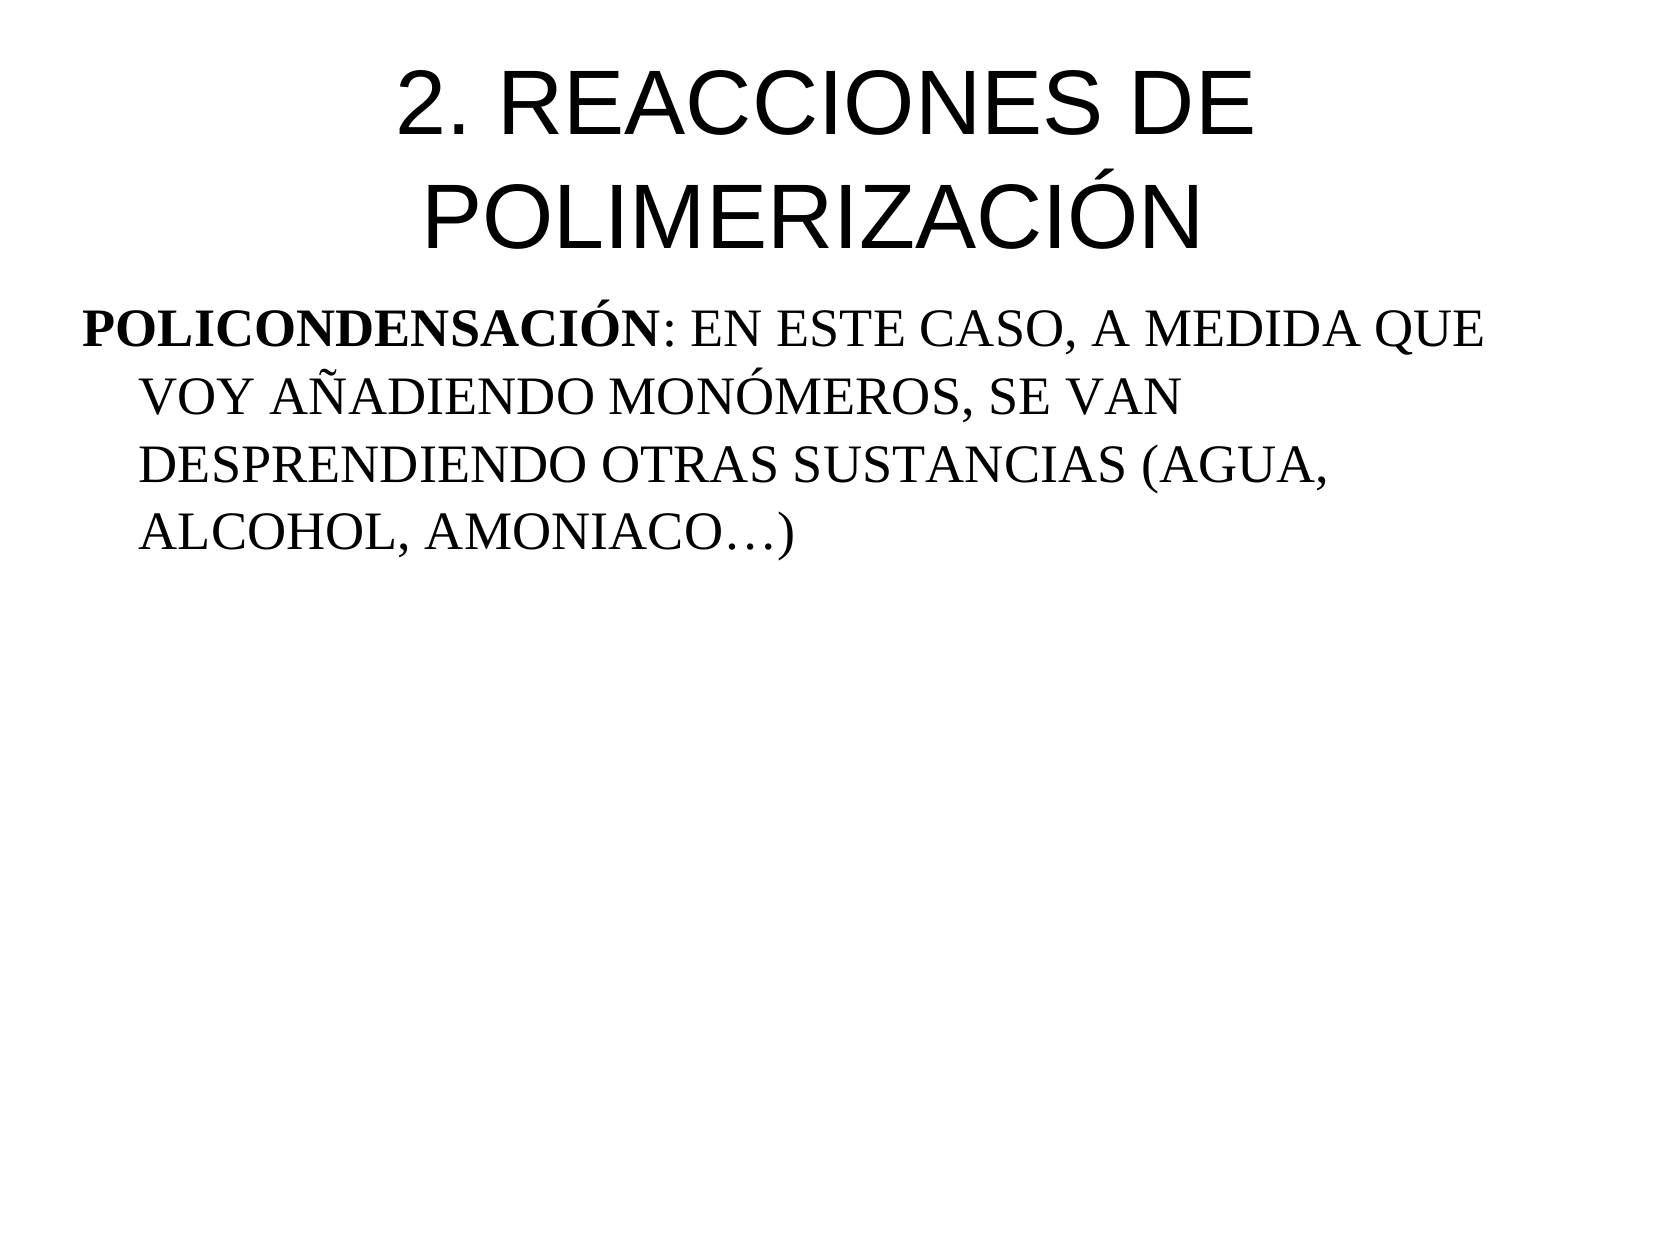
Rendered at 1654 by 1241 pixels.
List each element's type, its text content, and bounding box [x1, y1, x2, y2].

title 2. REACCIONES DE POLIMERIZACIÓN [82, 38, 1571, 268]
list POLICONDENSACIÓN: EN ESTE CASO, A MEDIDA QUE VOY AÑADIENDO MONÓMEROS, SE VAN DESPRENDIENDO OTRAS SUSTANCIAS (AGUA, ALCOHOL, AMONIACO…) [82, 290, 1571, 1109]
